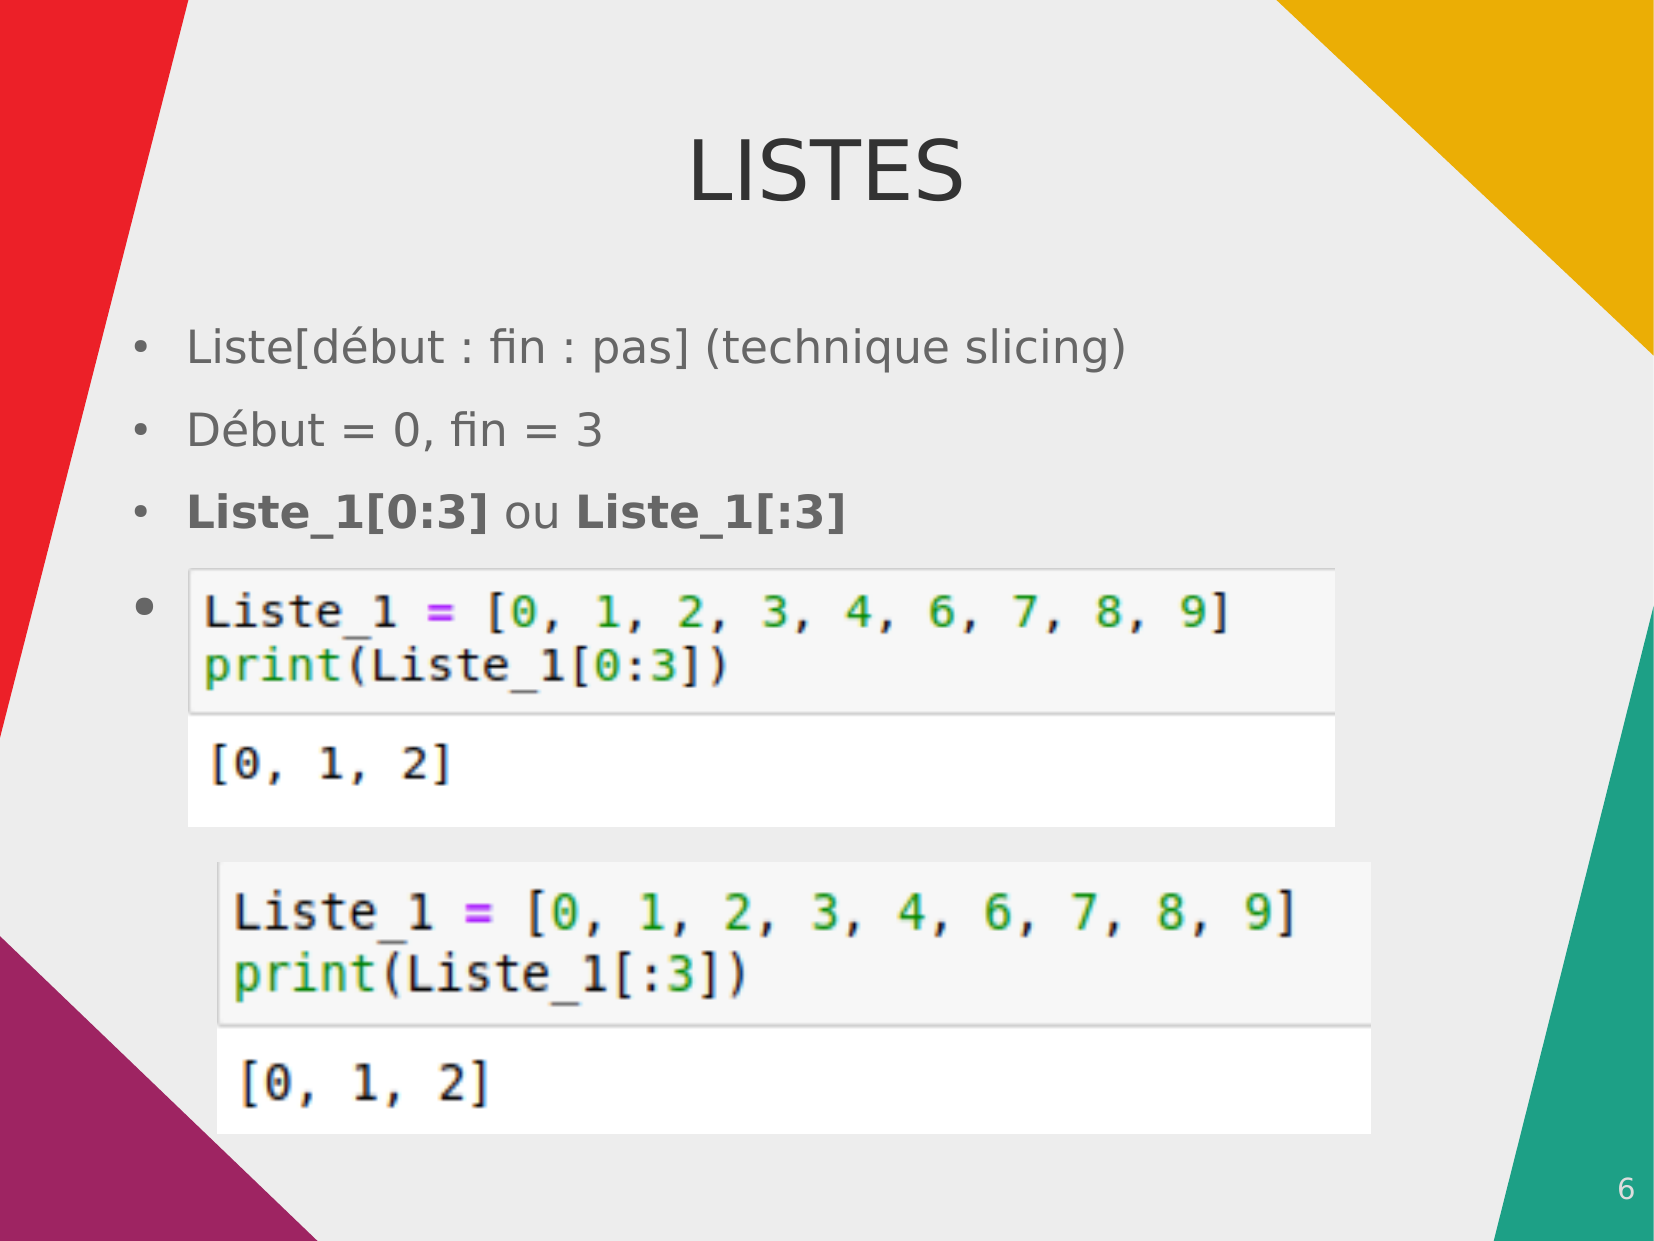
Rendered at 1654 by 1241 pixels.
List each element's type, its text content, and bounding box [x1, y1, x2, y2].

picture [188, 568, 1335, 827]
title LISTES [114, 73, 1539, 271]
picture [217, 862, 1371, 1134]
list Liste[début : fin : pas] (technique slicing) Début = 0, fin = 3 Liste_1[0:3] ou Liste_1[:3] [114, 320, 1539, 1052]
